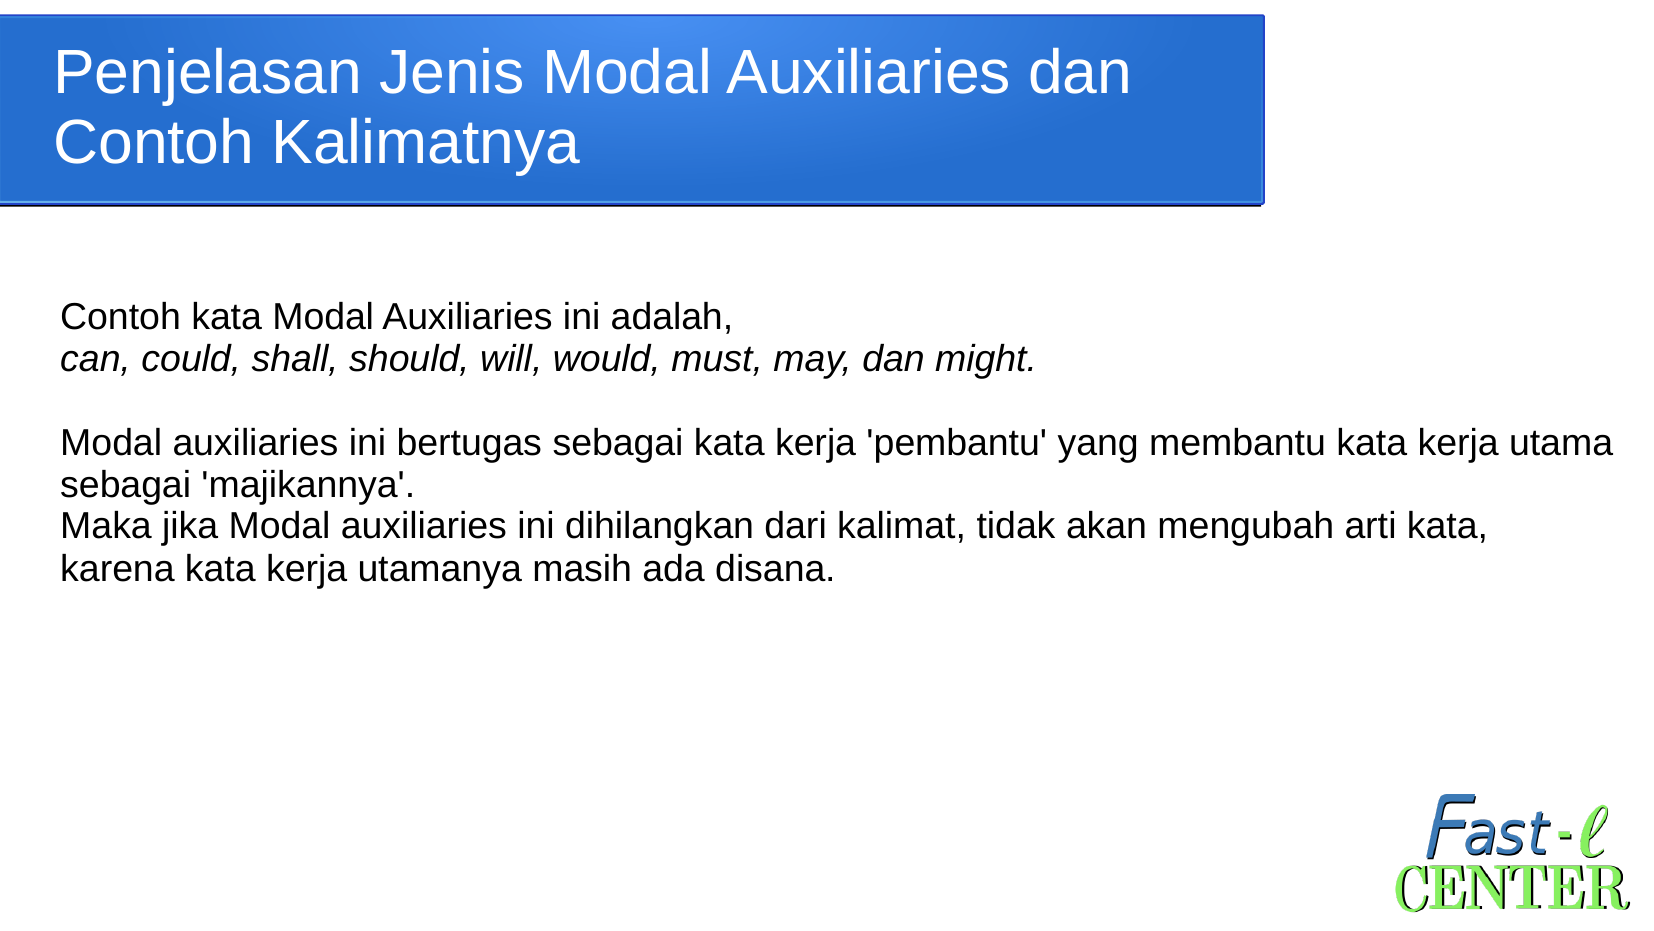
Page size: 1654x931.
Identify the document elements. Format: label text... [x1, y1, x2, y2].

title Penjelasan Jenis Modal Auxiliaries dan Contoh Kalimatnya [53, 37, 1205, 247]
text_box Contoh kata Modal Auxiliaries ini adalah, can, could, shall, should, will, would, must, may, dan might. Modal auxiliaries ini bertugas sebagai kata kerja 'pembantu' yang membantu kata kerja utama sebagai 'majikannya'. Maka jika Modal auxiliaries ini dihilangkan dari kalimat, tidak akan mengubah arti kata, karena kata kerja utamanya masih ada disana. [45, 287, 1639, 597]
picture [1395, 794, 1631, 916]
